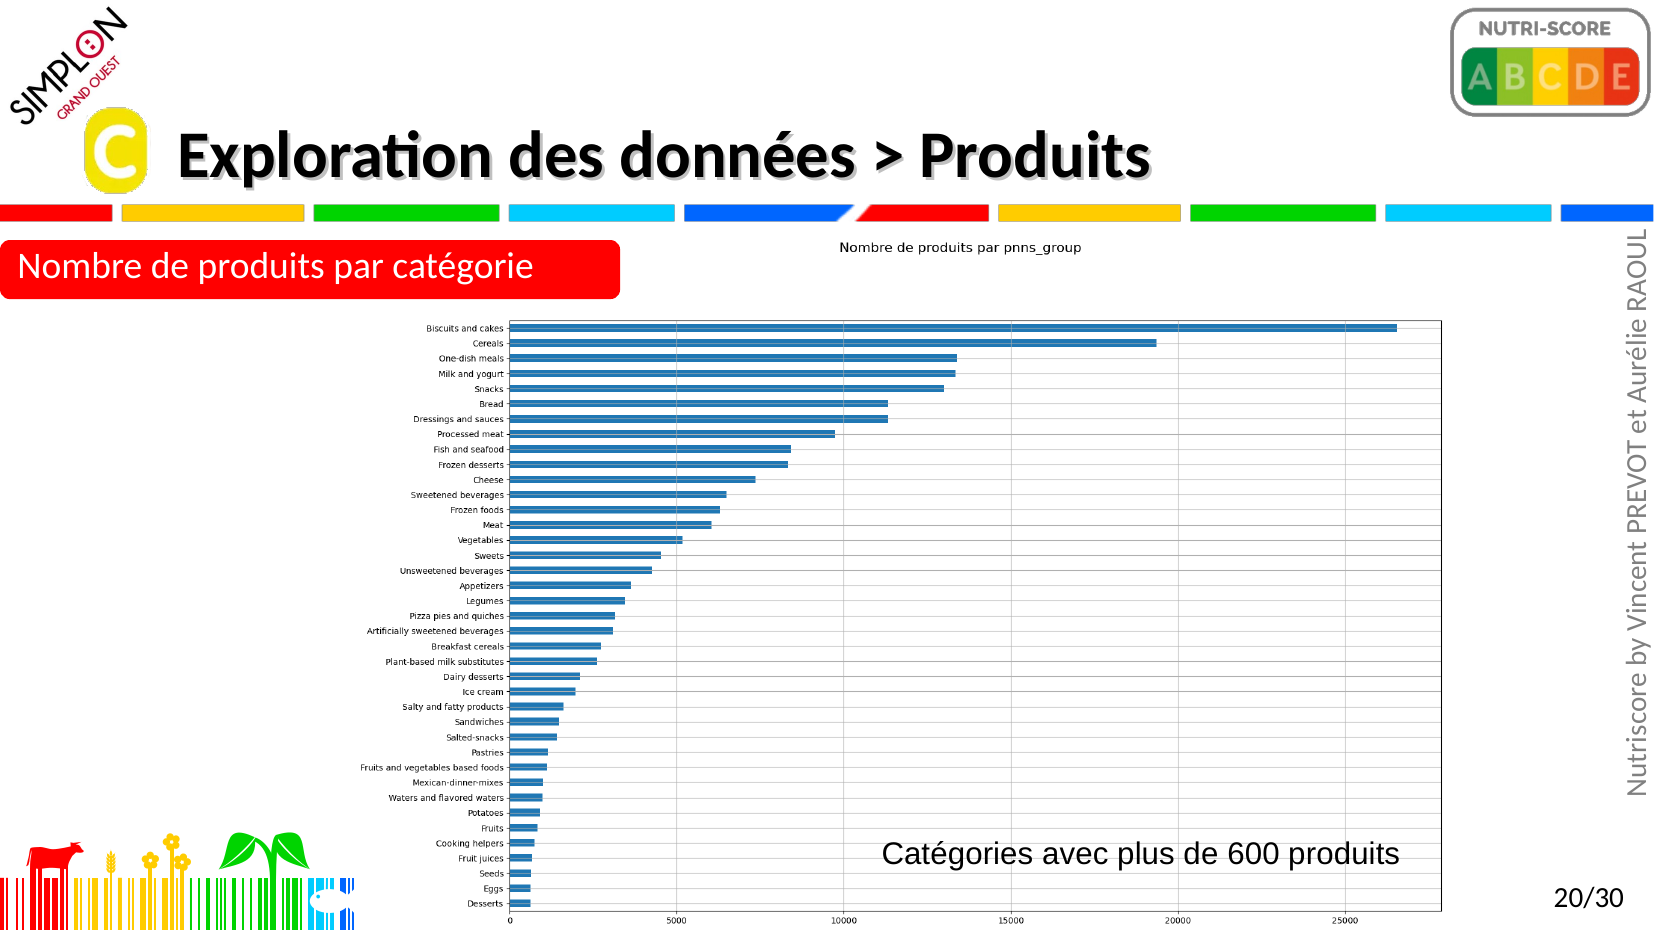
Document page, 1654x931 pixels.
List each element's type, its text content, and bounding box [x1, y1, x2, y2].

text_box Nombre de produits par catégorie [0, 240, 621, 300]
picture [0, 236, 1447, 931]
text_box Catégories avec plus de 600 produits [866, 829, 1536, 886]
picture [82, 106, 151, 195]
title Exploration des données > Produits [177, 108, 1571, 213]
picture [1448, 4, 1654, 119]
picture [2, 2, 147, 147]
picture [0, 200, 1654, 225]
